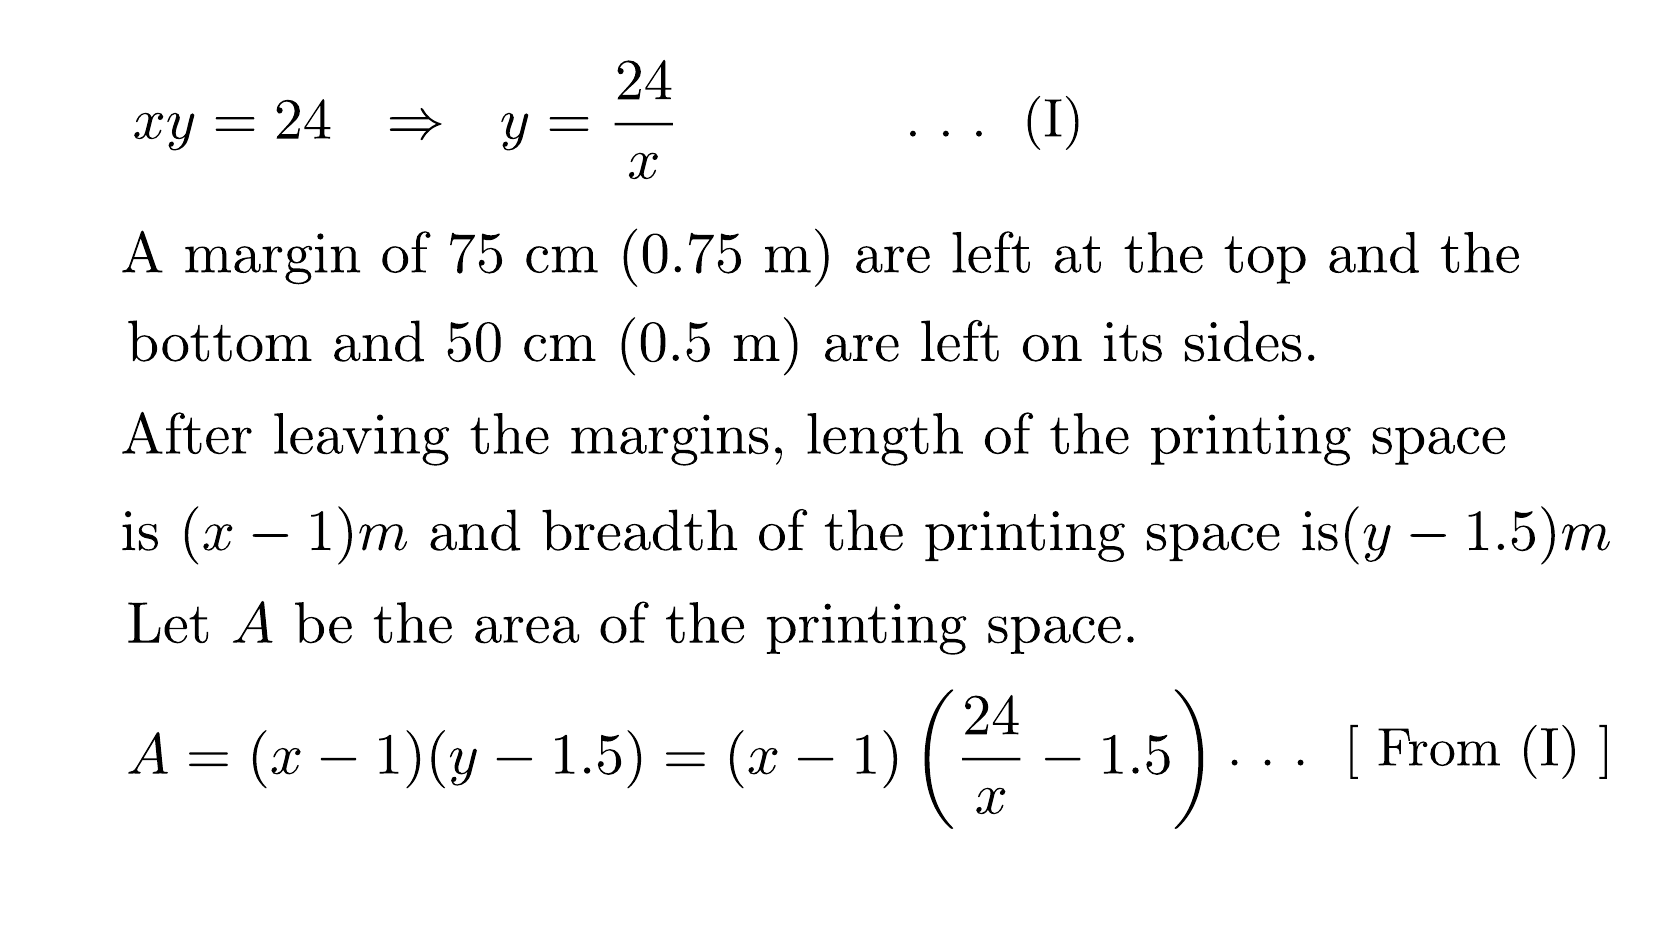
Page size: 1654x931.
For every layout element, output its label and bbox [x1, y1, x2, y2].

text_box [134, 59, 673, 180]
text_box [122, 506, 1610, 565]
text_box [122, 411, 1506, 466]
title [47, 31, 1619, 898]
text_box [128, 317, 1315, 376]
text_box [1229, 724, 1607, 779]
text_box [128, 689, 1204, 829]
text_box [128, 600, 1134, 655]
text_box [122, 228, 1520, 287]
text_box [908, 95, 1079, 150]
